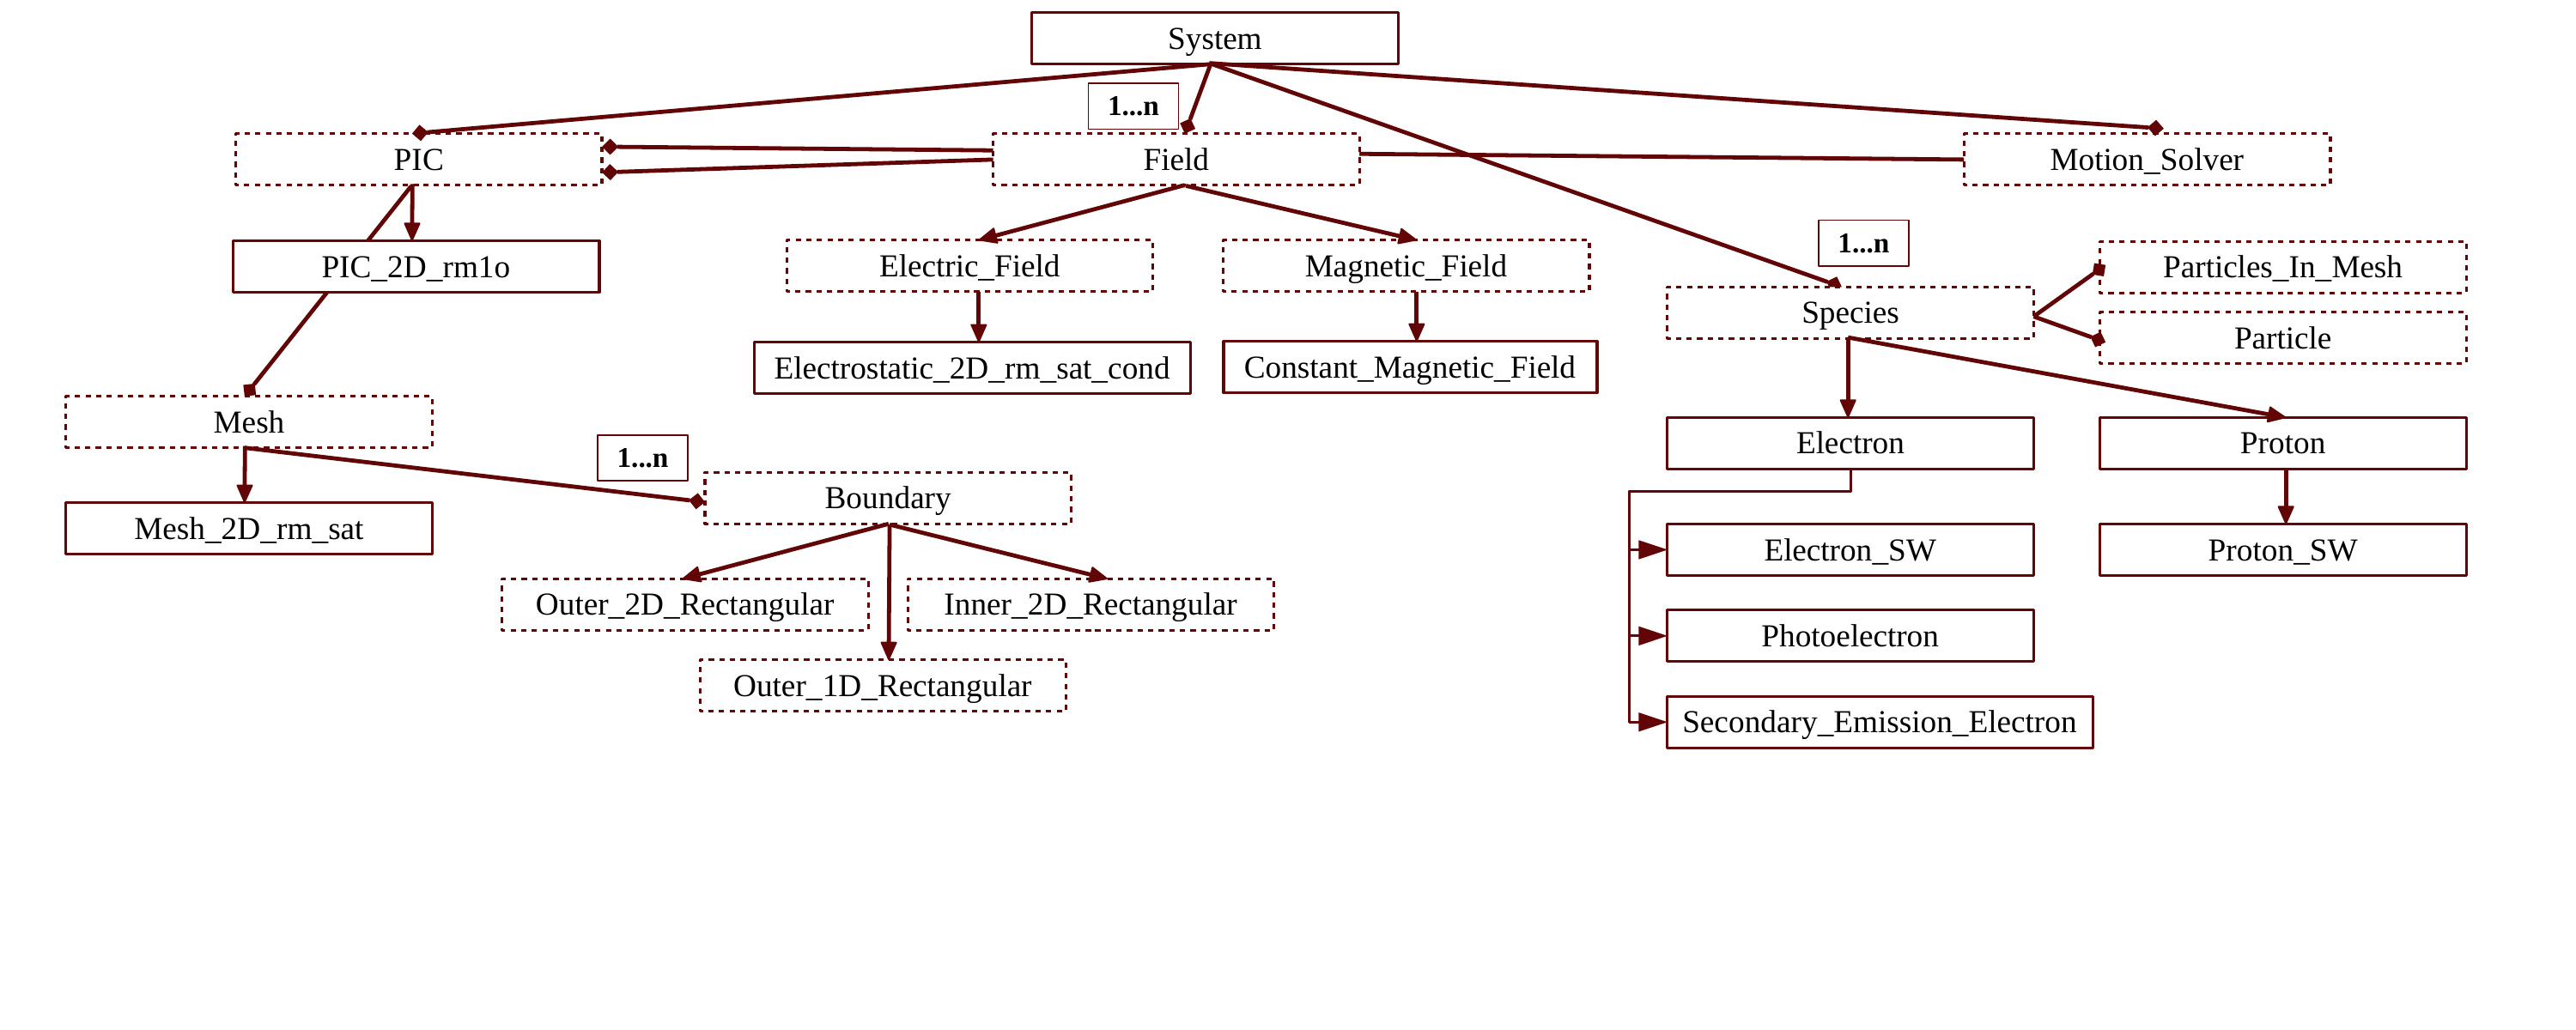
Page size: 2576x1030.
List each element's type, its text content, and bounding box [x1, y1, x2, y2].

text_box 1...n [1818, 220, 1909, 266]
text_box Electrostatic_2D_rm_sat_cond [754, 342, 1191, 394]
text_box PIC_2D_rm1o [233, 240, 599, 293]
text_box Electron_SW [1667, 524, 2034, 576]
text_box Photoelectron [1667, 609, 2034, 662]
text_box Outer_2D_Rectangular [501, 579, 869, 631]
text_box PIC [235, 133, 603, 185]
text_box 1...n [1088, 82, 1179, 130]
text_box System [1031, 12, 1399, 64]
text_box Outer_1D_Rectangular [700, 659, 1066, 712]
text_box Particle [2099, 312, 2467, 364]
text_box Boundary [704, 472, 1072, 524]
text_box Electron [1667, 417, 2034, 470]
text_box Electric_Field [787, 239, 1153, 292]
text_box Mesh [65, 396, 433, 448]
text_box Mesh_2D_rm_sat [65, 502, 433, 554]
text_box Field [993, 133, 1360, 185]
text_box Magnetic_Field [1223, 239, 1589, 292]
text_box Secondary_Emission_Electron [1667, 696, 2093, 748]
text_box Particles_In_Mesh [2099, 241, 2467, 294]
text_box Species [1667, 287, 2034, 339]
text_box Proton_SW [2099, 524, 2467, 576]
text_box 1...n [597, 434, 689, 482]
text_box Motion_Solver [1964, 133, 2330, 185]
text_box Proton [2099, 417, 2467, 470]
text_box Constant_Magnetic_Field [1224, 341, 1598, 393]
text_box Inner_2D_Rectangular [908, 579, 1274, 631]
